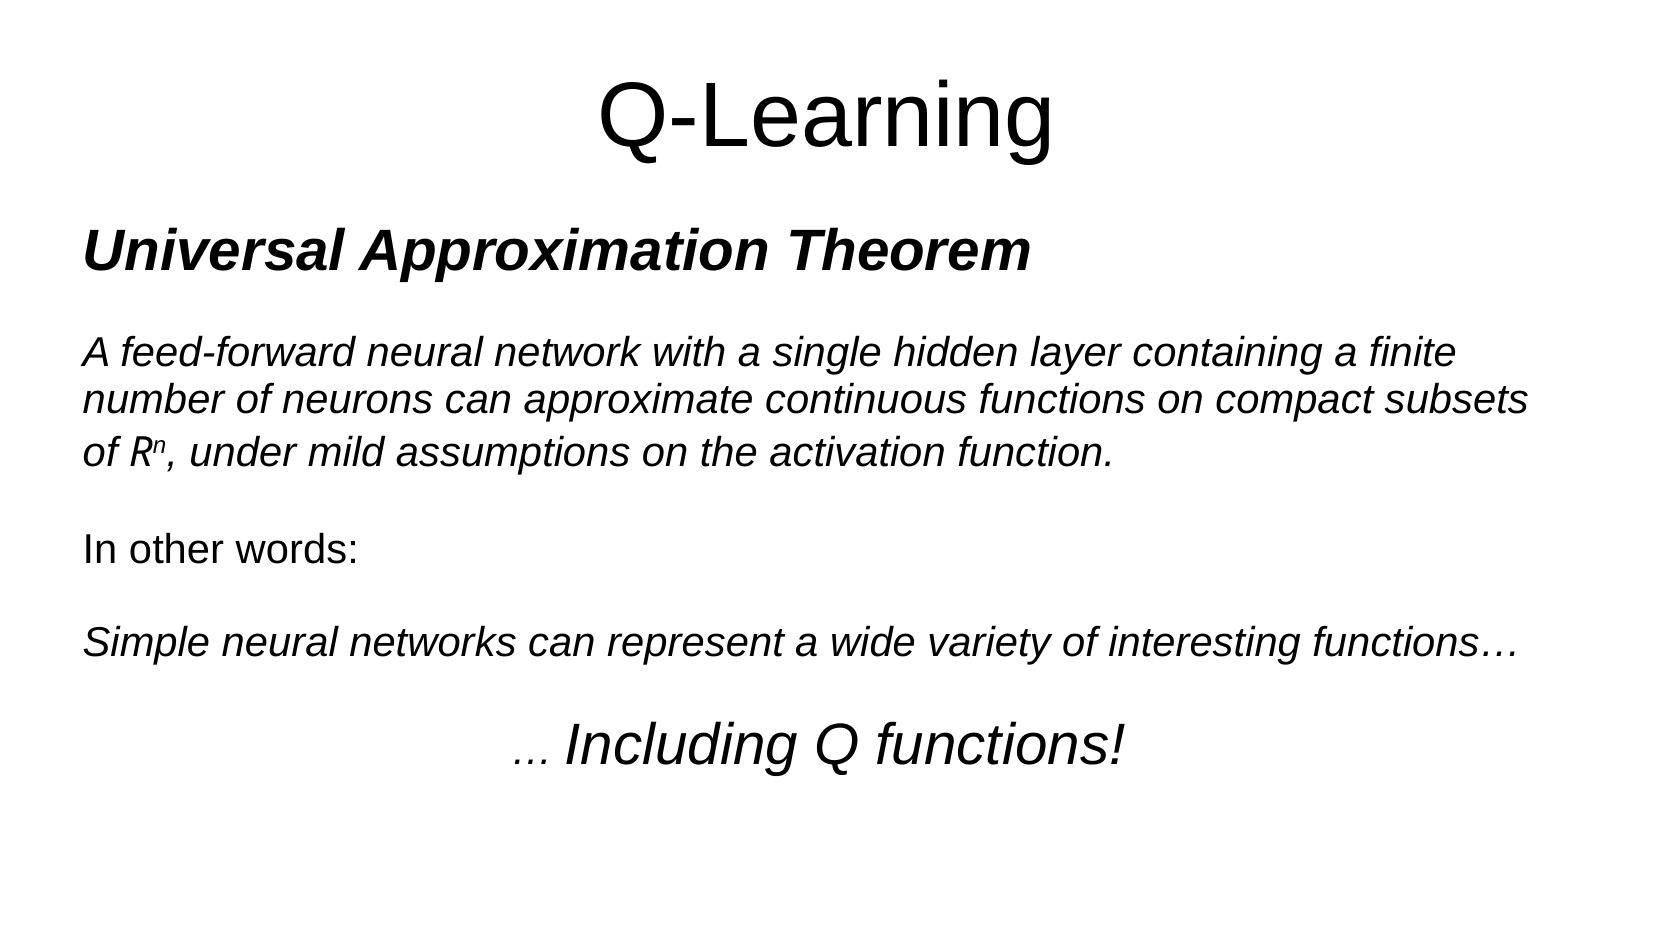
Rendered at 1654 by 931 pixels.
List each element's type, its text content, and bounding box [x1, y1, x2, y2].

text_box Universal Approximation Theorem A feed-forward neural network with a single hidden layer containing a finite number of neurons can approximate continuous functions on compact subsets of Rn, under mild assumptions on the activation function. In other words: Simple neural networks can represent a wide variety of interesting functions… … Including Q functions! [82, 217, 1571, 781]
title Q-Learning [82, 37, 1571, 193]
